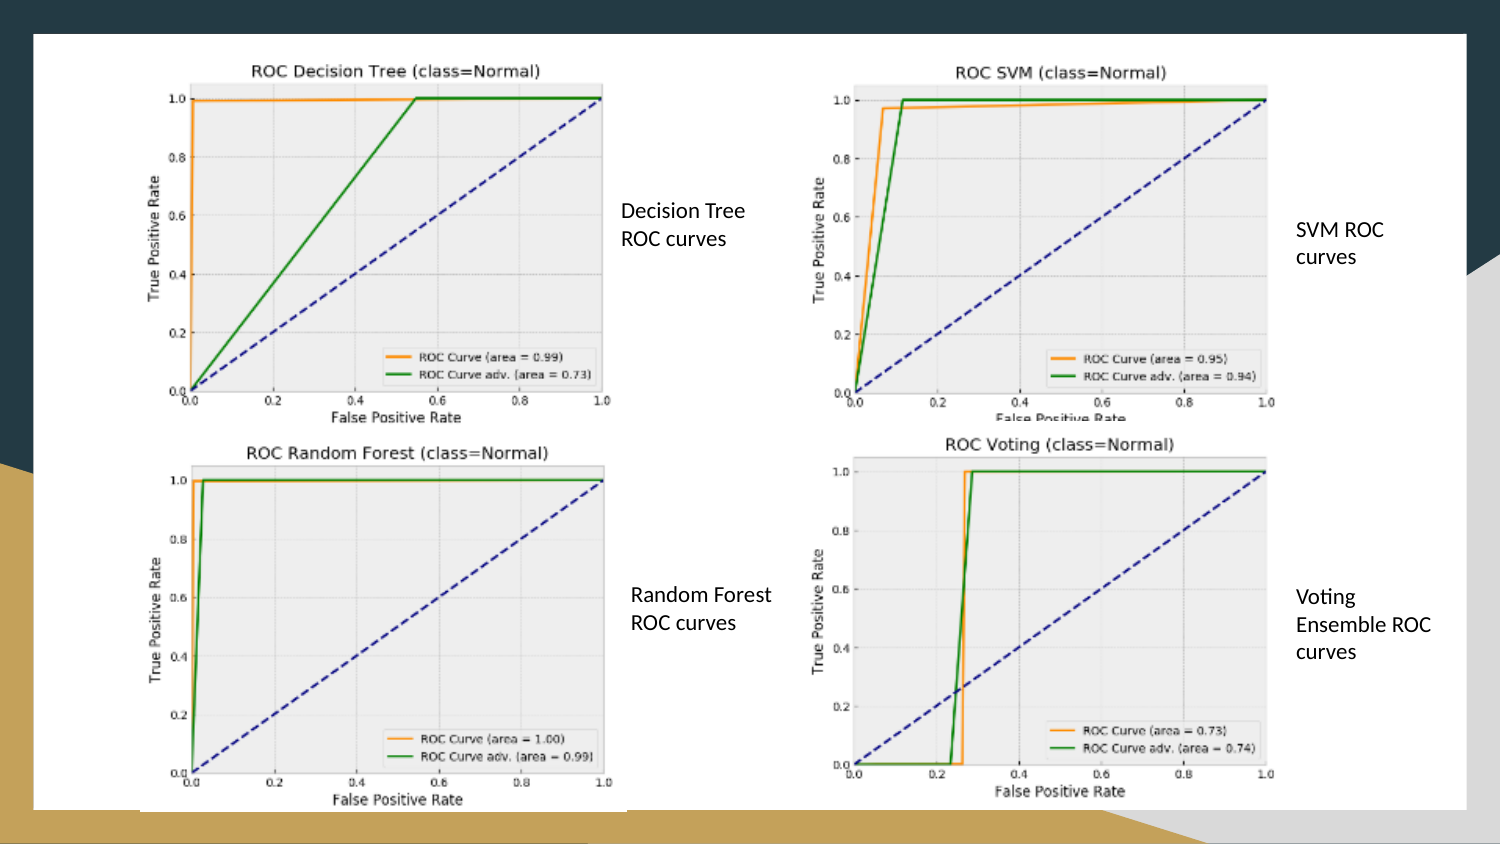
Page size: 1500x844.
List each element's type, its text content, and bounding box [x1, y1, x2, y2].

text_box Decision Tree ROC curves [606, 181, 768, 253]
text_box Random Forest ROC curves [615, 564, 788, 637]
text_box SVM ROC curves [1280, 199, 1411, 243]
picture [806, 64, 1285, 810]
picture [134, 64, 633, 812]
text_box Voting Ensemble ROC curves [1281, 566, 1453, 639]
